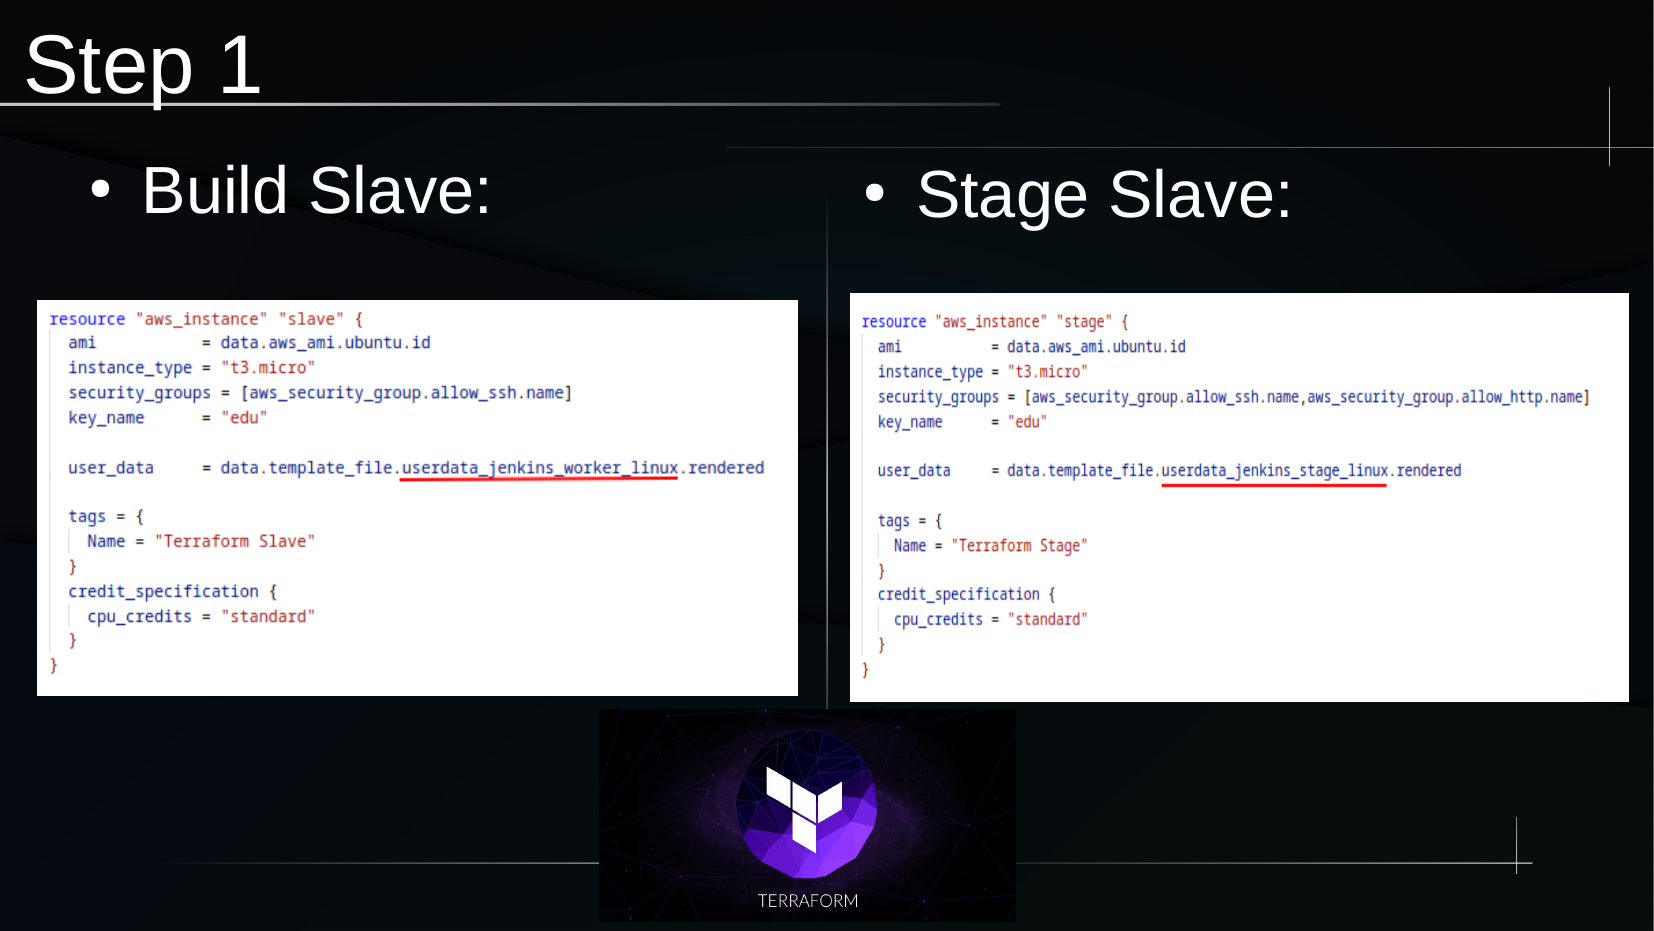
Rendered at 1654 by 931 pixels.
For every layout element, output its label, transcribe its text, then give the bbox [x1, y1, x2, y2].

list Build Slave: [70, 153, 798, 300]
list Stage Slave: [845, 157, 1572, 697]
title Step 1 [23, 11, 1589, 119]
picture [0, 0, 1654, 931]
